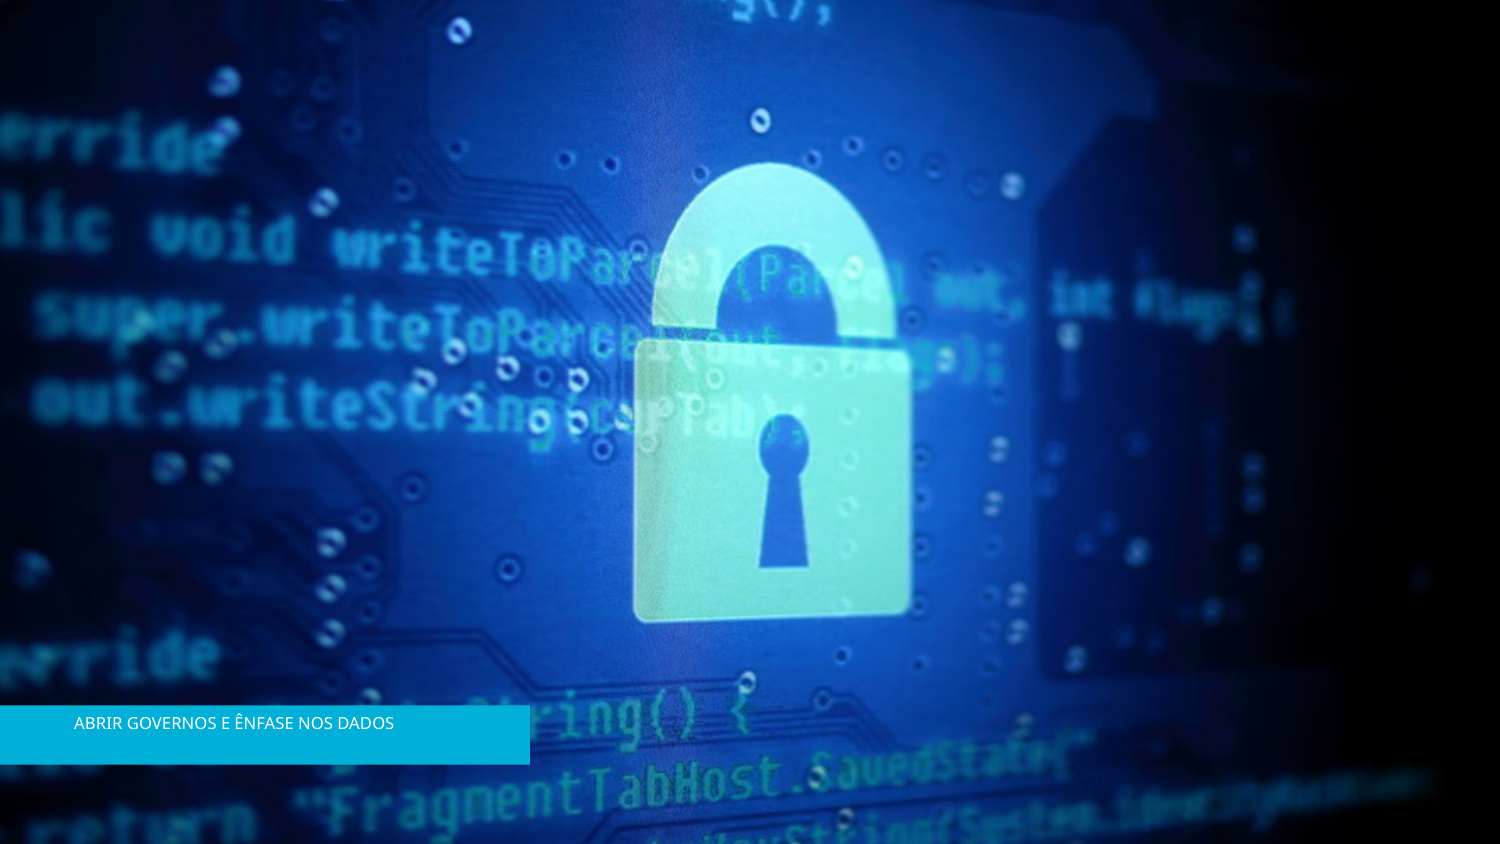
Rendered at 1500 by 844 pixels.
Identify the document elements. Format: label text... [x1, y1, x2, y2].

list ABRIR GOVERNOS E ÊNFASE NOS DADOS [0, 705, 530, 765]
picture [441, 795, 450, 818]
picture [0, 0, 1500, 844]
